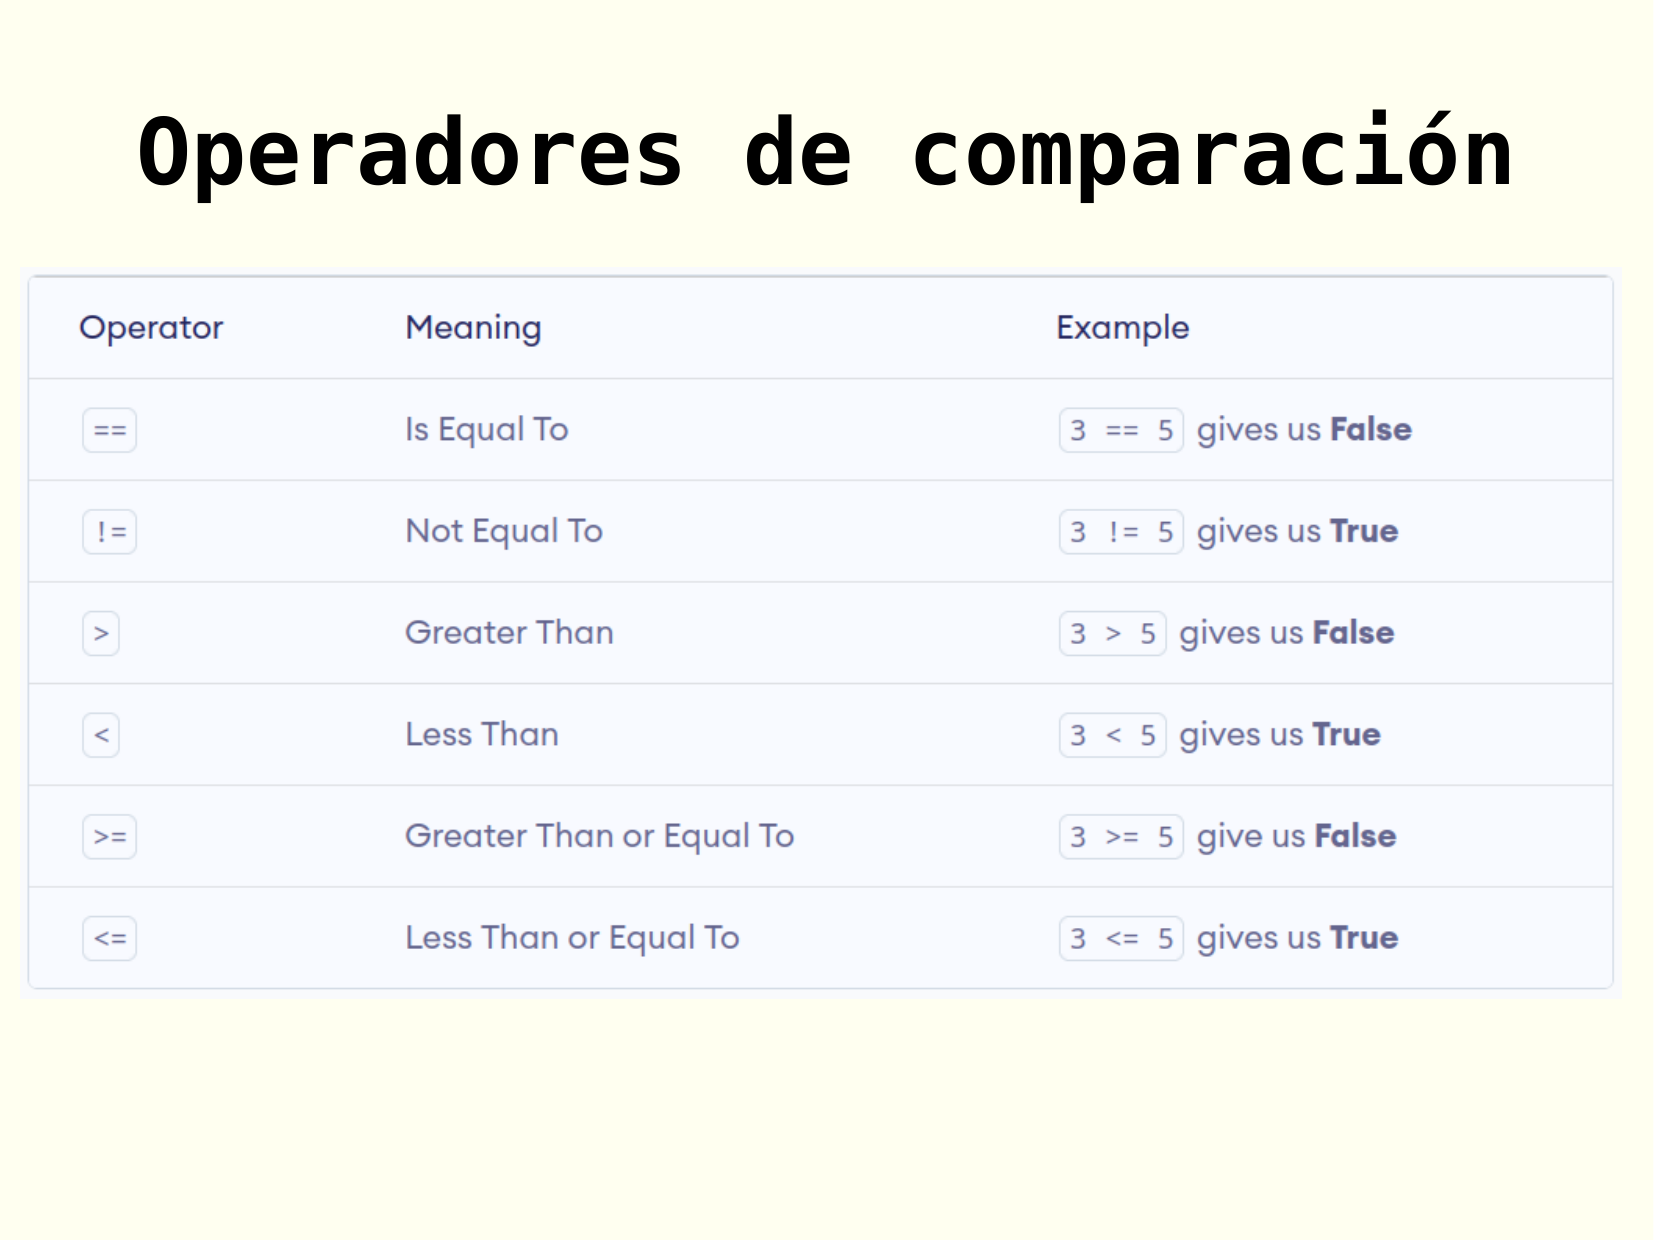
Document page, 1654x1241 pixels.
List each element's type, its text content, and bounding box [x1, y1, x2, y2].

title Operadores de comparación [82, 49, 1571, 257]
picture [20, 267, 1622, 1000]
